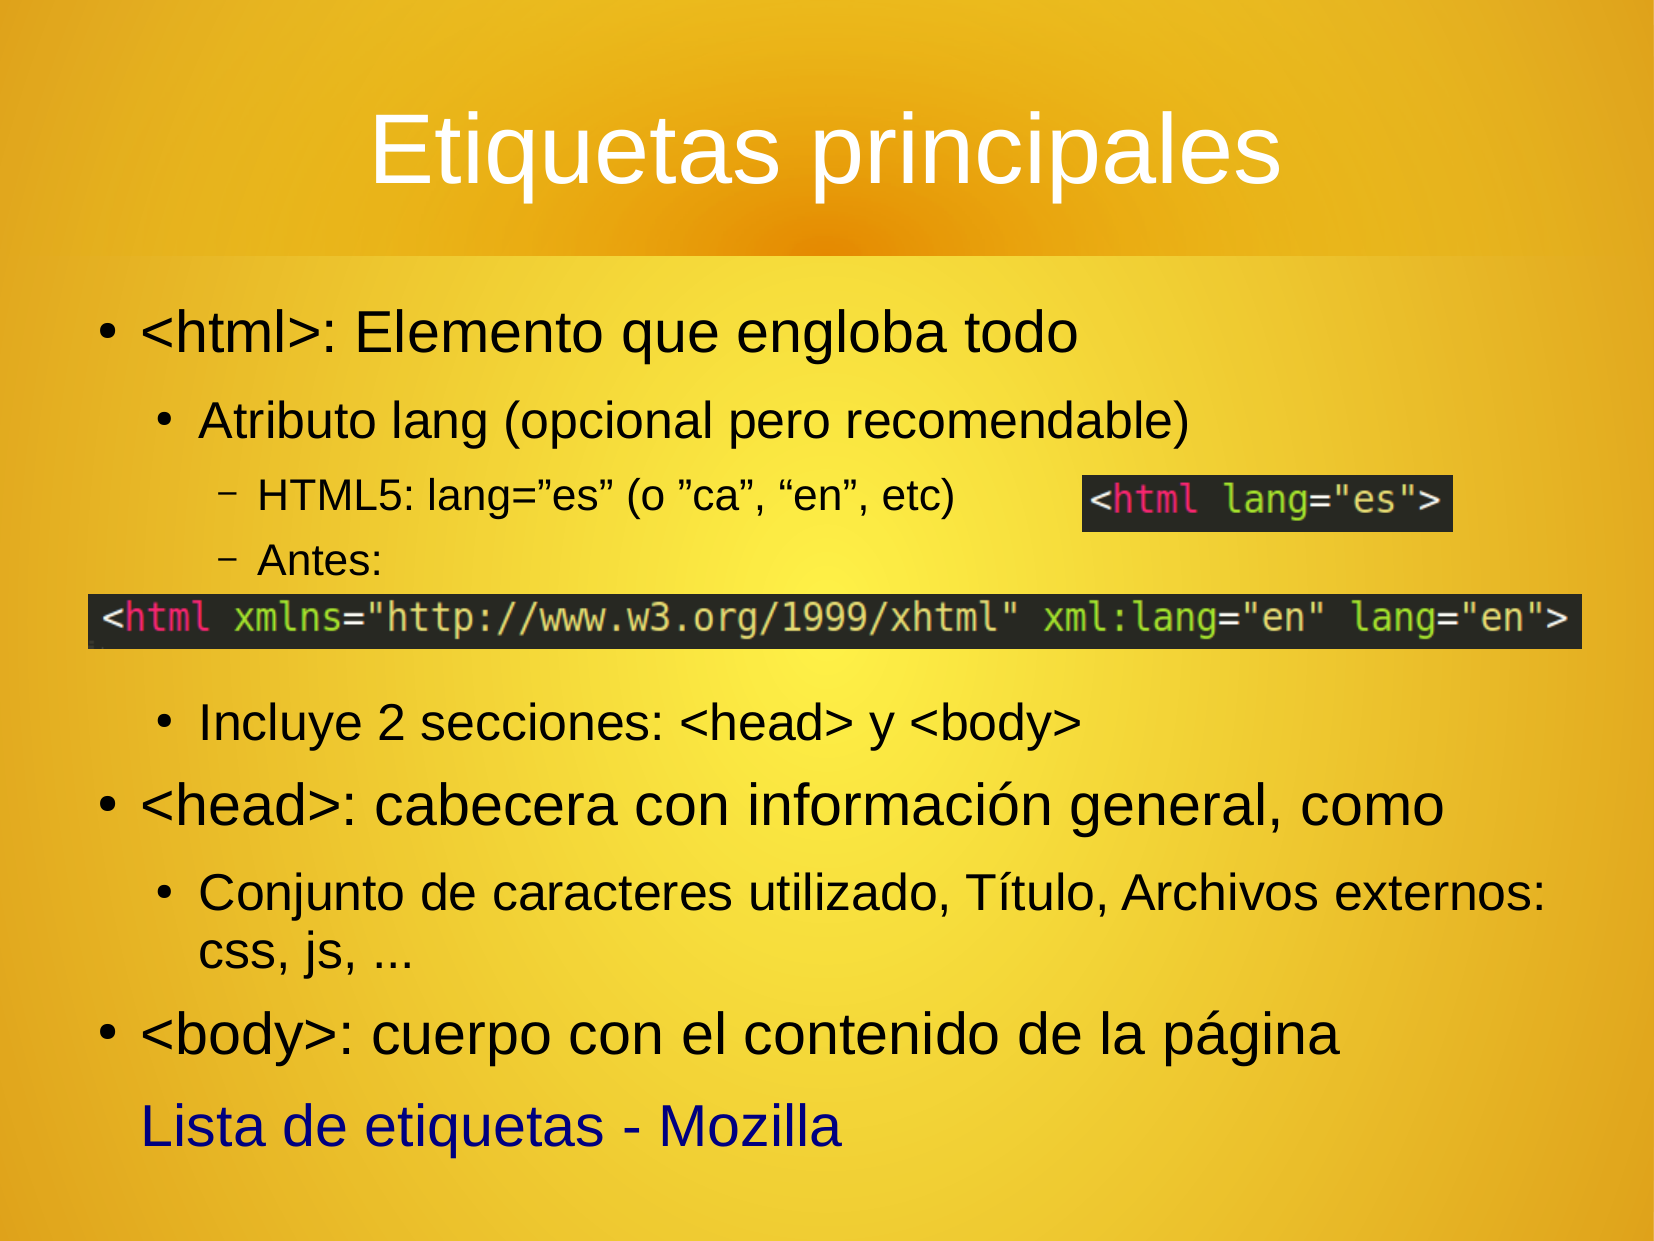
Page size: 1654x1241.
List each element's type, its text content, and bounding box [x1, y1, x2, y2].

title Etiquetas principales [82, 47, 1571, 252]
picture [88, 594, 1582, 649]
picture [1082, 475, 1453, 532]
list <html>: Elemento que engloba todo Atributo lang (opcional pero recomendable) HTML5: lang=”es” (o ”ca”, “en”, etc) Antes: Incluye 2 secciones: <head> y <body> <head>: cabecera con información general, como Conjunto de caracteres utilizado, Título, Archivos externos: css, js, ... <body>: cuerpo con el contenido de la página Lista de etiquetas - Mozilla [82, 299, 1571, 1170]
